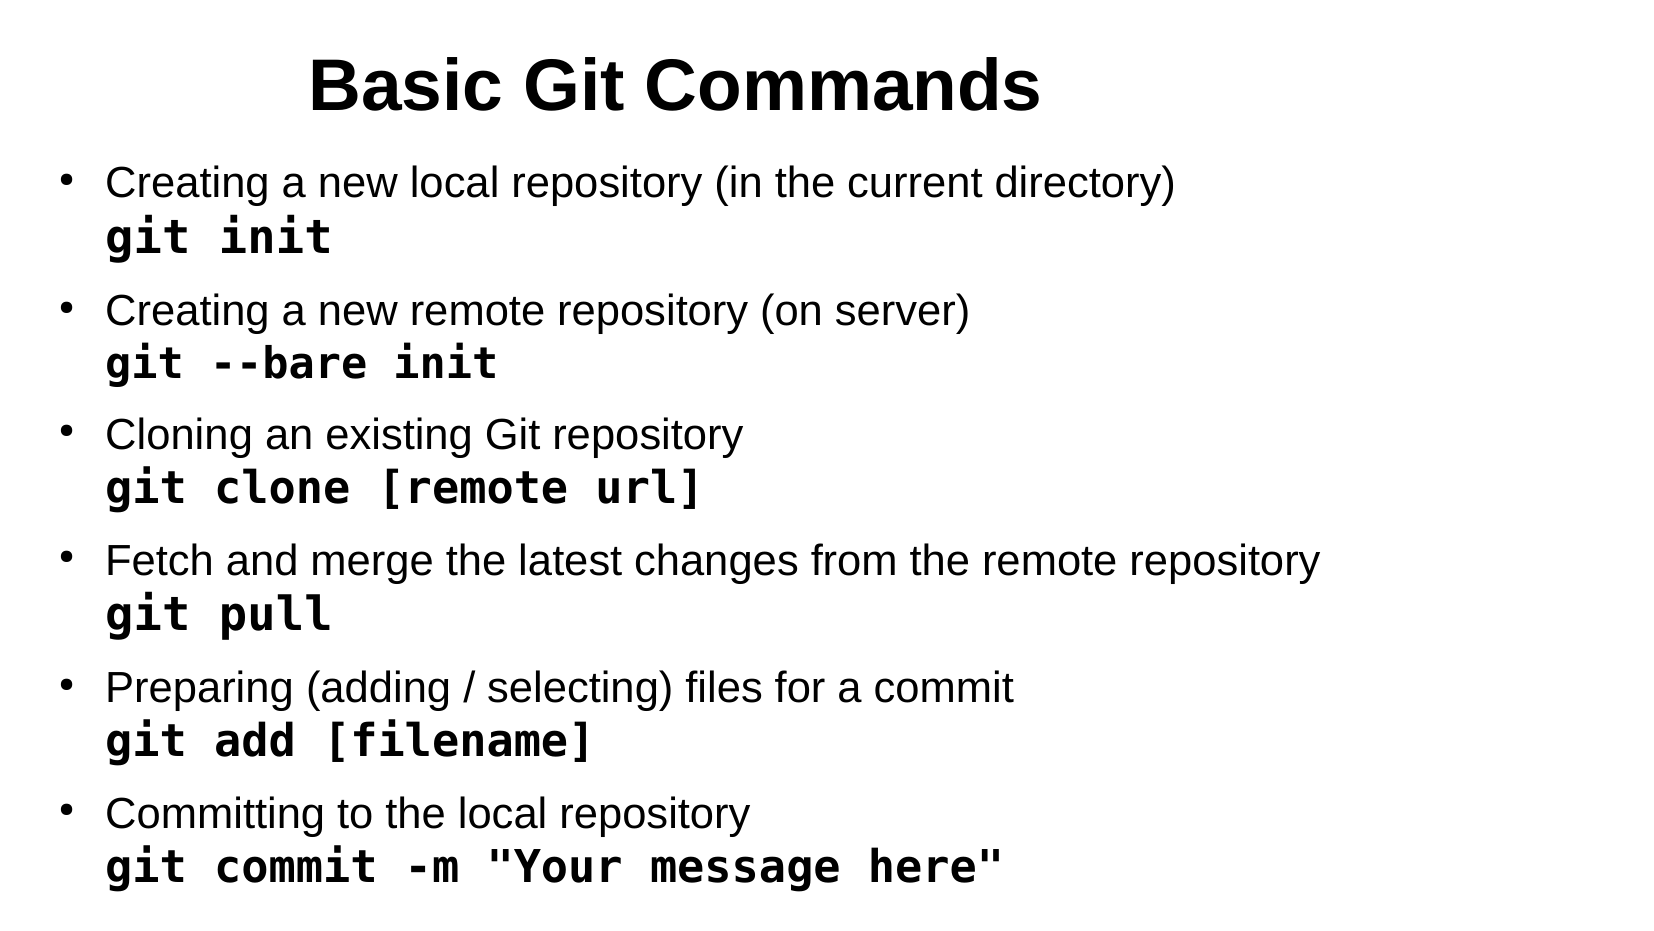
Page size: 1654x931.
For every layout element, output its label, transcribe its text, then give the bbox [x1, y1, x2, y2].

title Basic Git Commands [25, 5, 1325, 157]
list Creating a new local repository (in the current directory) git init Creating a new remote repository (on server) git --bare init Cloning an existing Git repository git clone [remote url] Fetch and merge the latest changes from the remote repository git pull Preparing (adding / selecting) files for a commit git add [filename] Committing to the local repository git commit -m "Your message here" [25, 148, 1628, 905]
